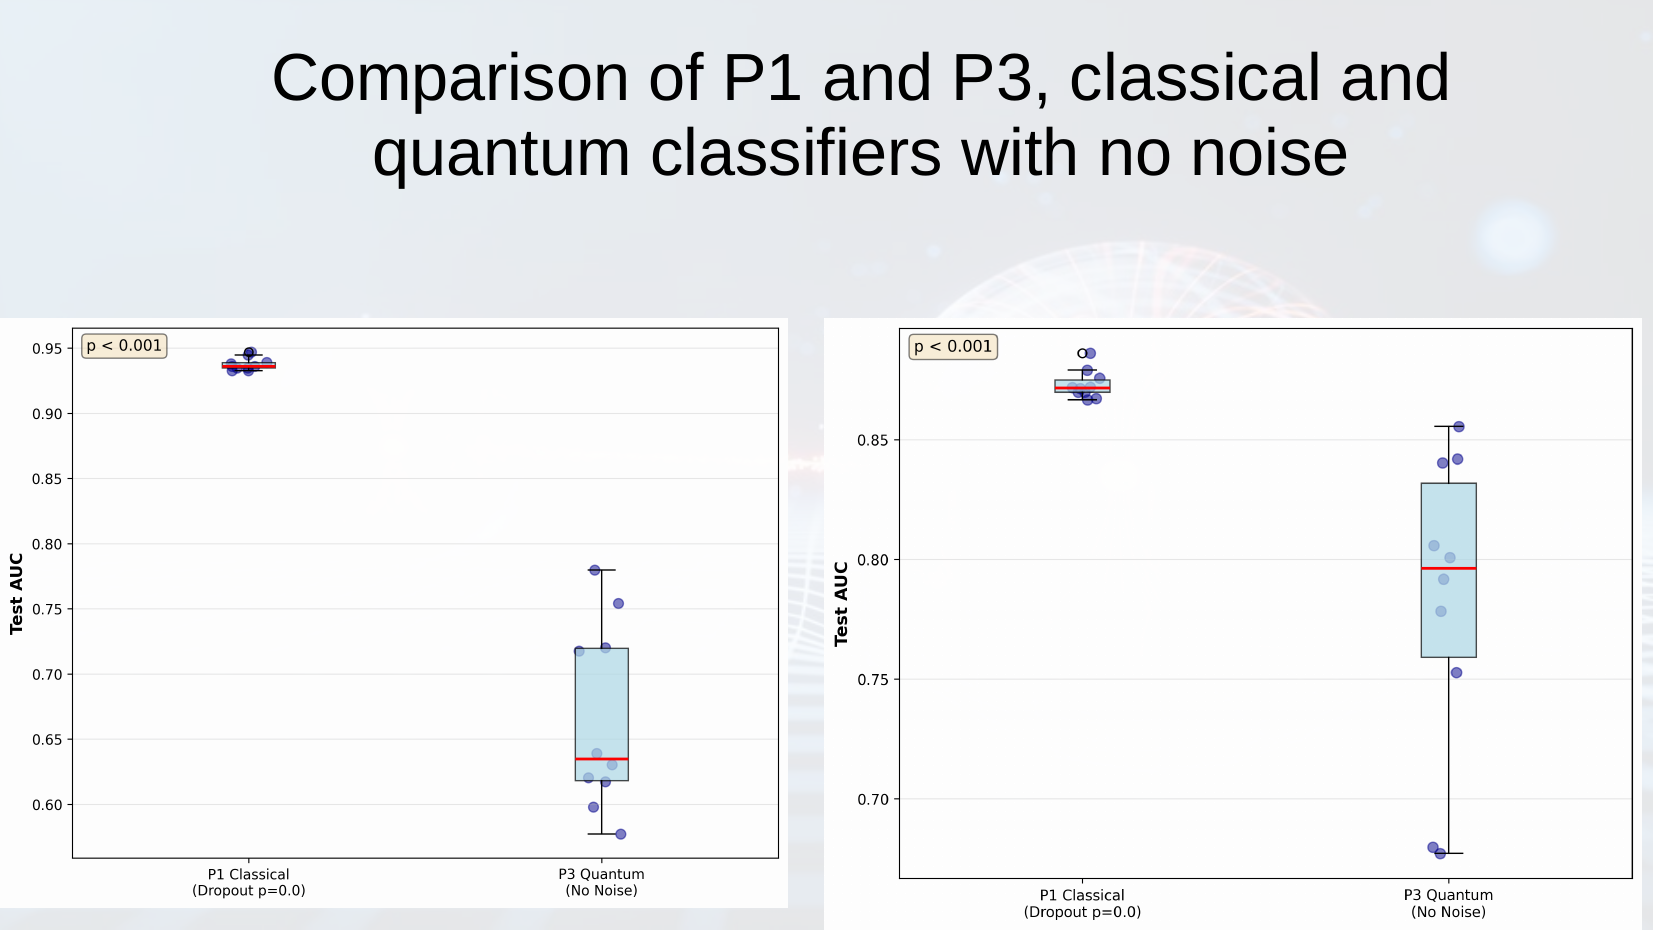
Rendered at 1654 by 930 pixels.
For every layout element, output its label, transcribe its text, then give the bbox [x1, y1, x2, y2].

picture [824, 318, 1642, 930]
title Comparison of P1 and P3, classical and quantum classifiers with no noise [82, 37, 1571, 193]
picture [0, 318, 788, 908]
